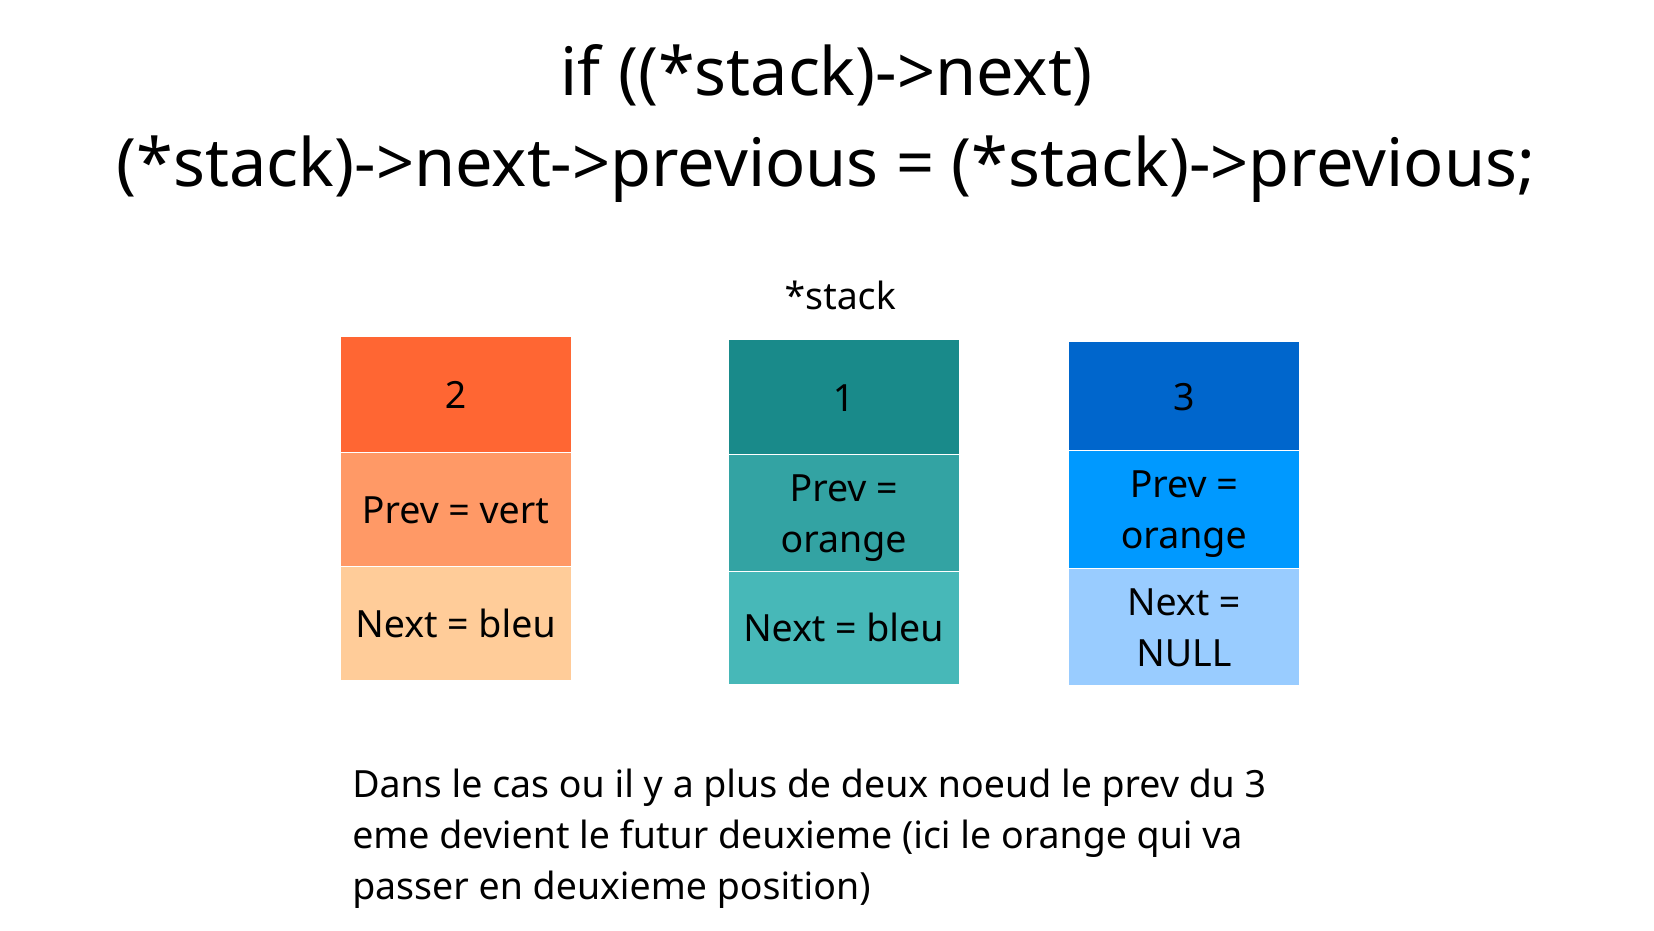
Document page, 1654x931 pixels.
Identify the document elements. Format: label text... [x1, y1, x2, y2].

text_box Dans le cas ou il y a plus de deux noeud le prev du 3 eme devient le futur deuxieme (ici le orange qui va passer en deuxieme position) [337, 750, 1351, 900]
text_box *stack [769, 262, 920, 323]
table_header 2 [341, 337, 571, 452]
table_header 1 [729, 340, 959, 454]
table_cell Next = NULL [1069, 569, 1299, 685]
table_cell Prev = orange [1069, 451, 1299, 568]
table_header 3 [1069, 342, 1299, 450]
table_cell Next = bleu [341, 567, 571, 680]
title if ((*stack)->next) (*stack)->next->previous = (*stack)->previous; [82, 34, 1571, 195]
table_cell Prev = vert [341, 453, 571, 566]
table_cell Prev = orange [729, 455, 959, 571]
table_cell Next = bleu [729, 572, 959, 684]
